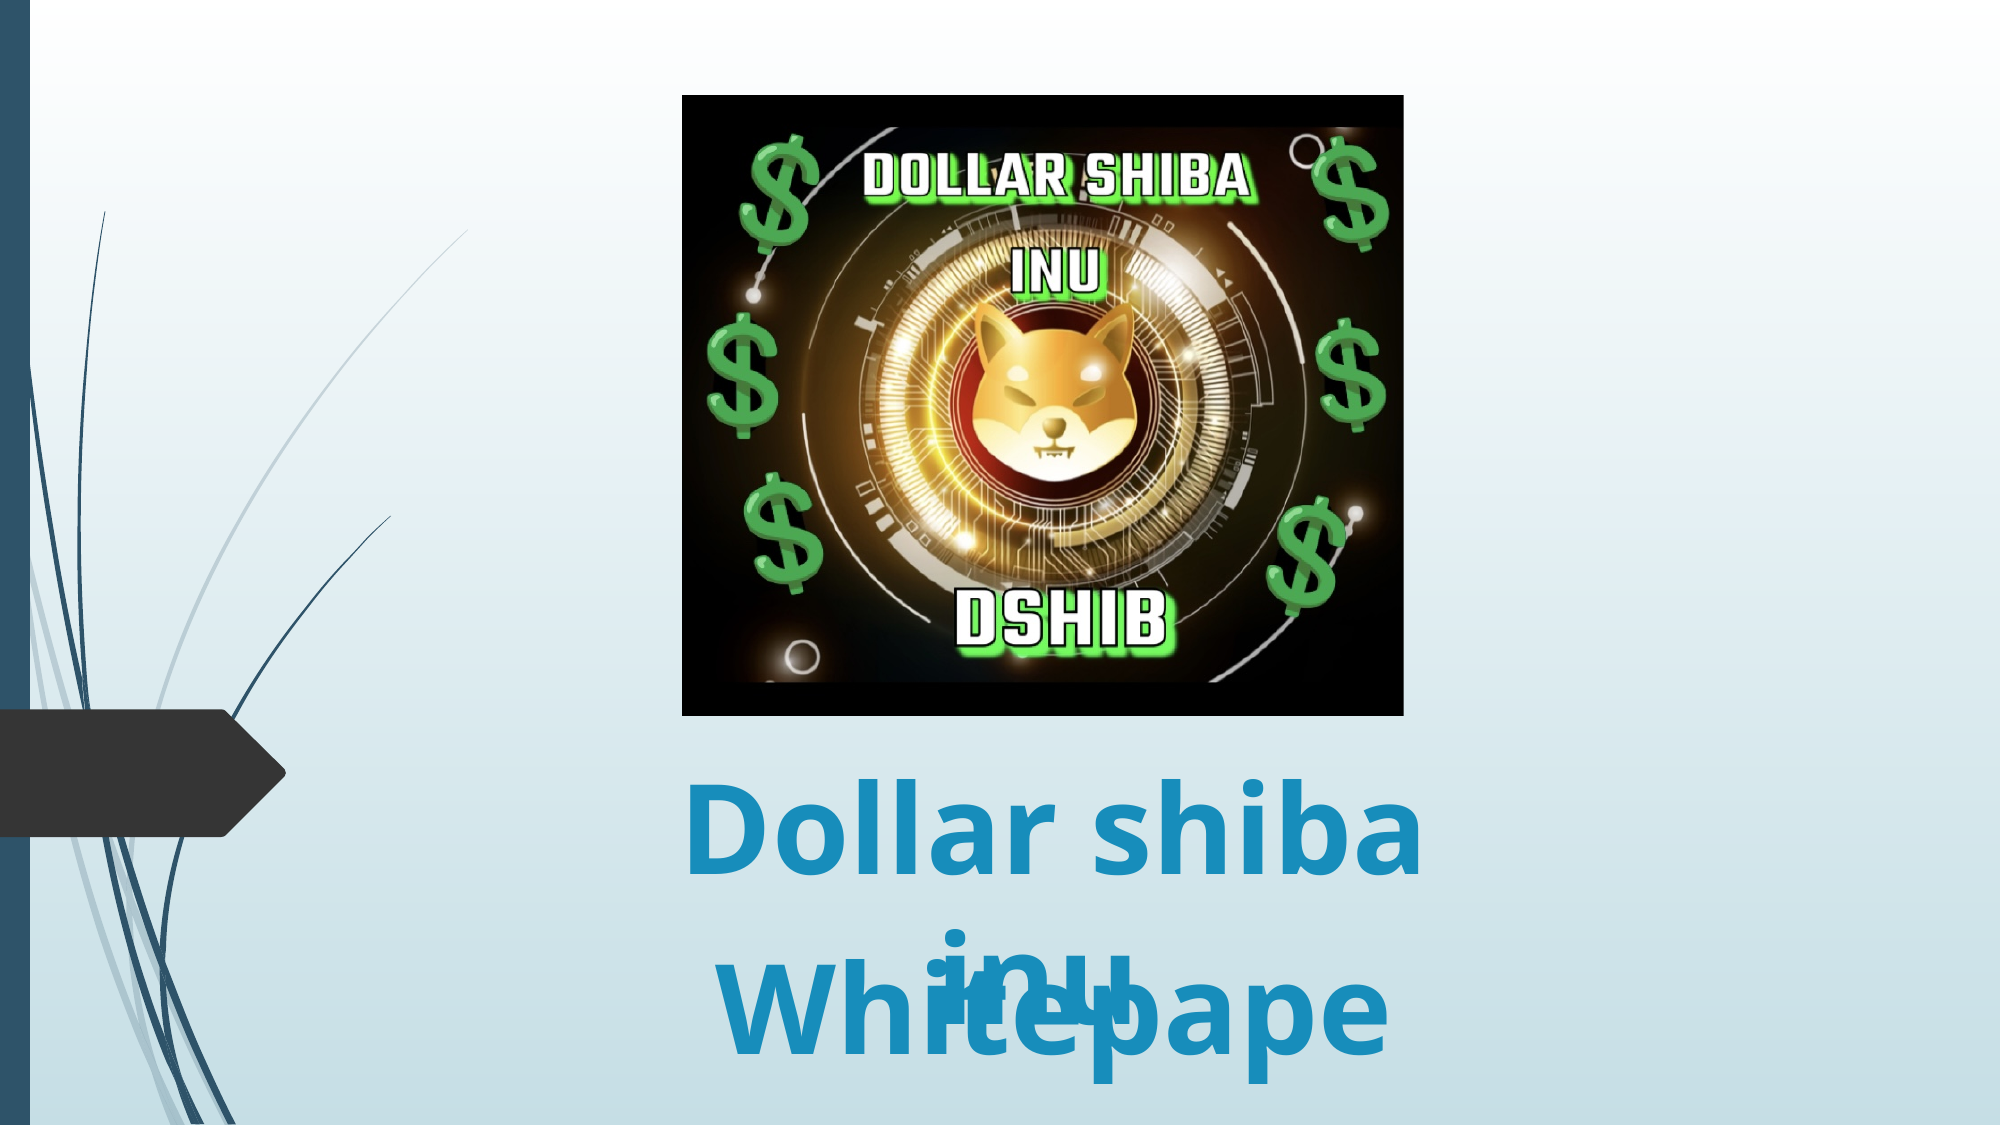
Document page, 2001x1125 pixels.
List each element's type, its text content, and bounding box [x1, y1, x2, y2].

title Dollar shiba inu [564, 741, 1544, 922]
picture [682, 92, 1404, 716]
text_box Whitepaper [682, 921, 1427, 1089]
